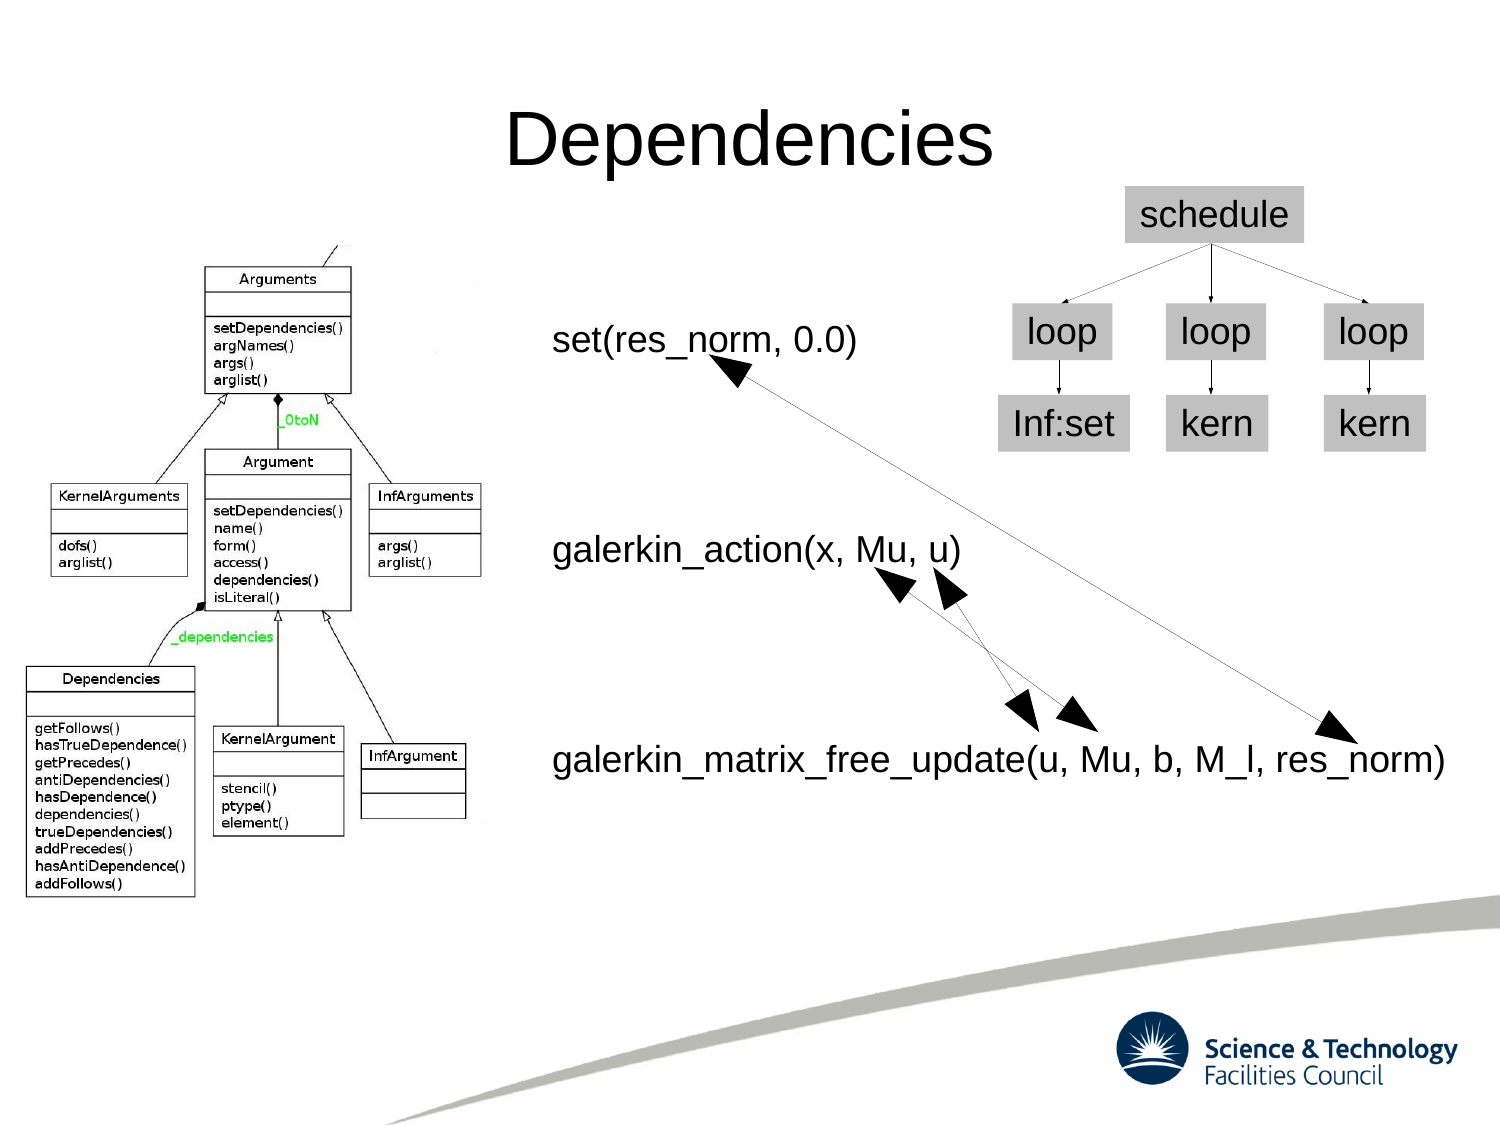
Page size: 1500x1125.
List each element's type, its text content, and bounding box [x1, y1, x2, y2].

text_box loop [1323, 303, 1424, 361]
title Dependencies [75, 44, 1425, 233]
text_box kern [1165, 394, 1269, 452]
picture [10, 245, 1500, 1125]
text_box Inf:set [998, 394, 1130, 452]
text_box set(res_norm, 0.0) galerkin_action(x, Mu, u) galerkin_matrix_free_update(u, Mu, b, M_l, res_norm) [537, 269, 1500, 845]
text_box schedule [1125, 186, 1305, 243]
text_box kern [1323, 394, 1427, 452]
text_box loop [1165, 303, 1267, 361]
text_box loop [1012, 303, 1113, 361]
